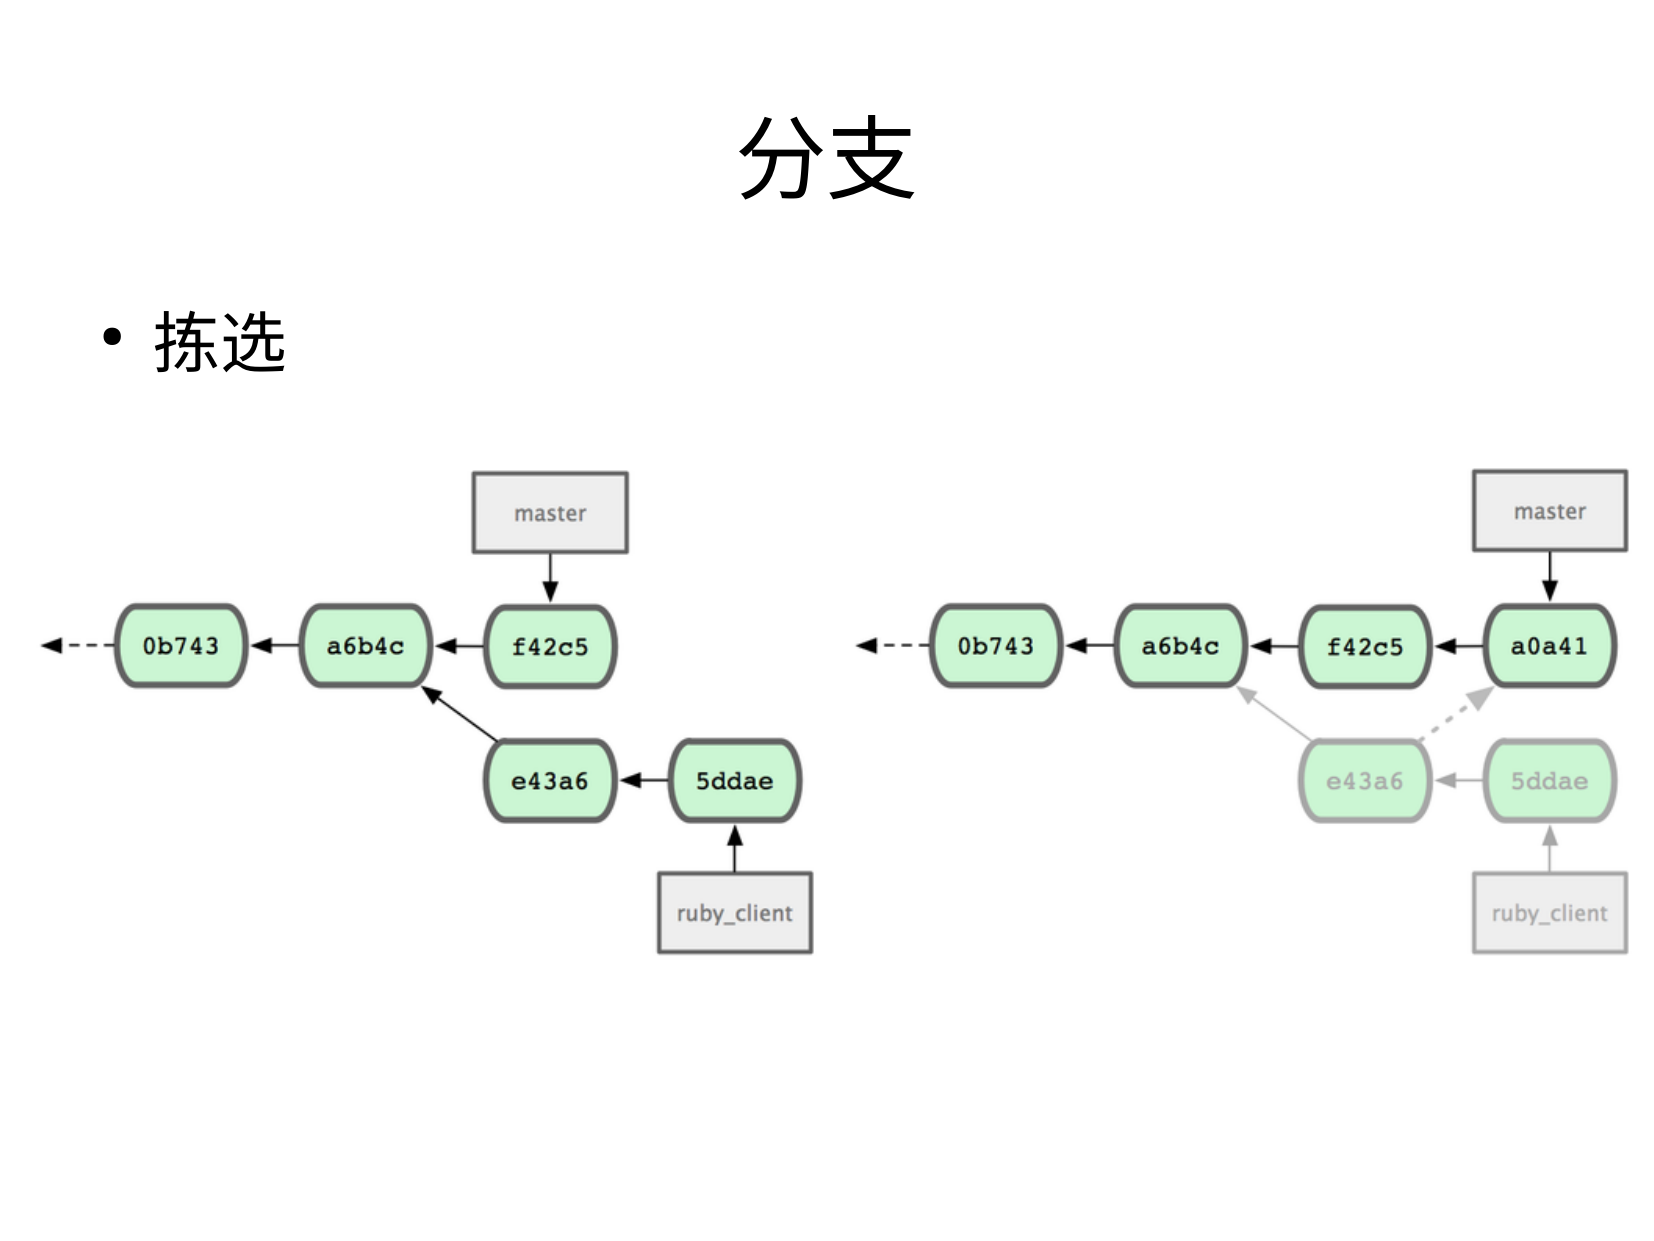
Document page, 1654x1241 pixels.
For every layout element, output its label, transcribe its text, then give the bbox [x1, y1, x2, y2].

picture [35, 469, 817, 957]
title 分支 [82, 49, 1571, 257]
picture [850, 467, 1632, 957]
list 拣选 [82, 290, 1571, 1010]
